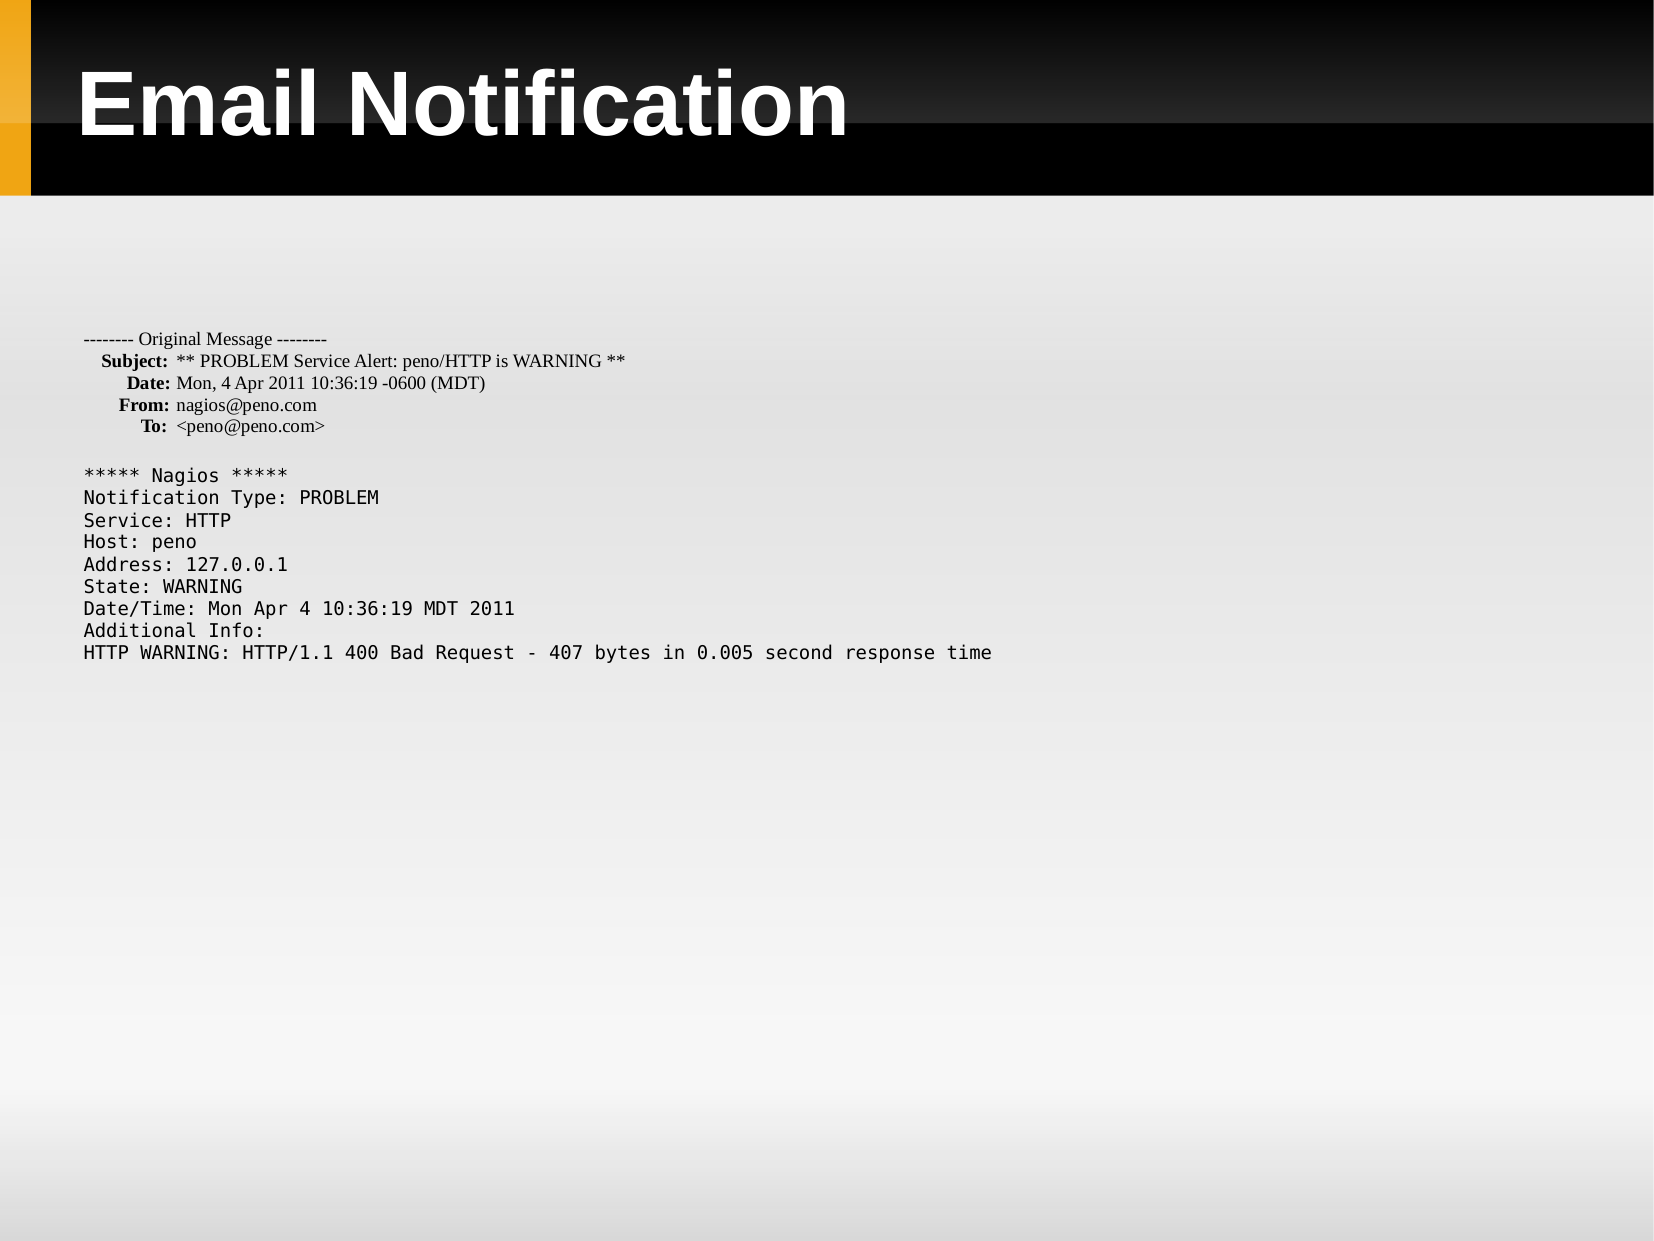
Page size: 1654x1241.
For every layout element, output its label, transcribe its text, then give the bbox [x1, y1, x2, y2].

title Email Notification [76, 0, 1565, 208]
picture [0, 0, 1654, 1241]
chart [82, 290, 1569, 1107]
